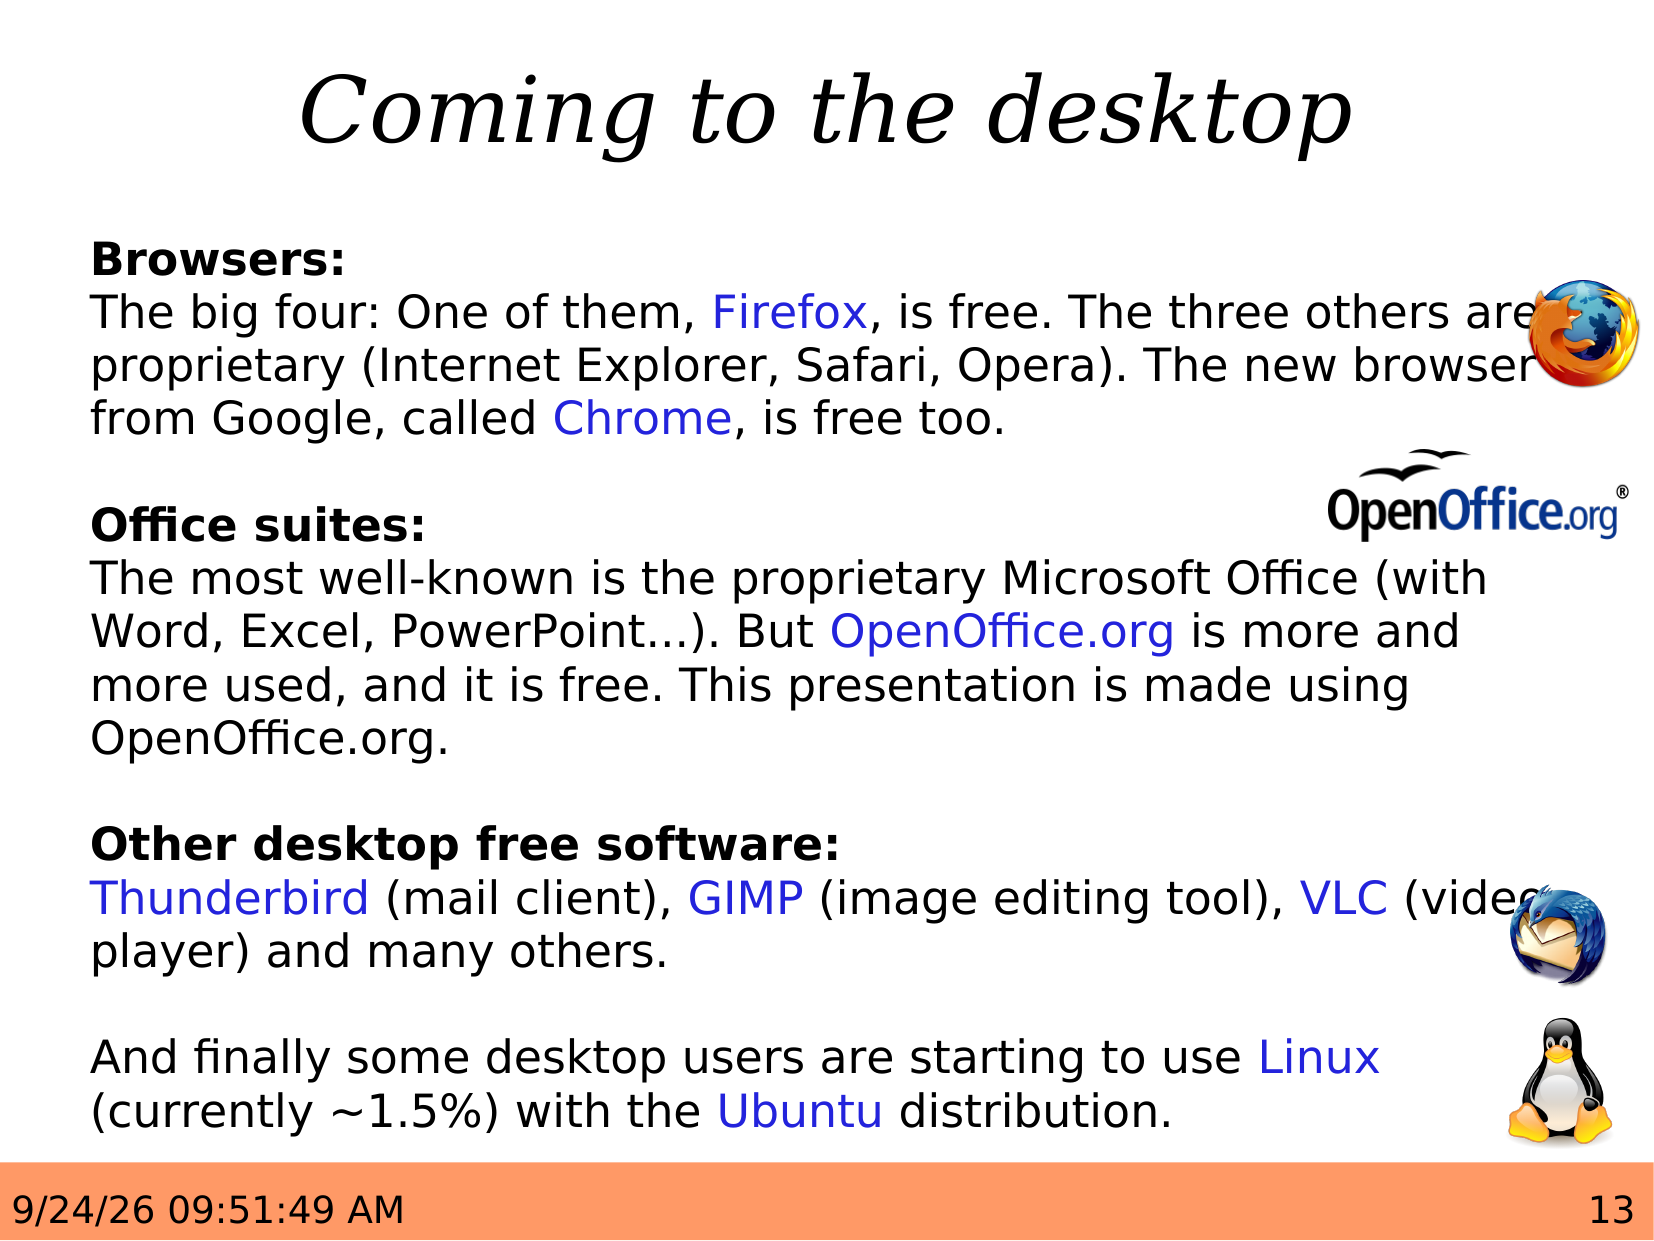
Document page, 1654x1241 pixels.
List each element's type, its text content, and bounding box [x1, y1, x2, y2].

picture [1500, 880, 1613, 993]
picture [1500, 1012, 1619, 1155]
picture [1526, 280, 1645, 393]
text_box Browsers: The big four: One of them, Firefox, is free. The three others are proprietary (Internet Explorer, Safari, Opera). The new browser from Google, called Chrome, is free too. Office suites: The most well-known is the proprietary Microsoft Office (with Word, Excel, PowerPoint...). But OpenOffice.org is more and more used, and it is free. This presentation is made using OpenOffice.org. Other desktop free software: Thunderbird (mail client), GIMP (image editing tool), VLC (video player) and many others. And finally some desktop users are starting to use Linux (currently ~1.5%) with the Ubuntu distribution. [75, 225, 1576, 1093]
picture [1328, 449, 1629, 542]
title Coming to the desktop [0, 35, 1654, 186]
